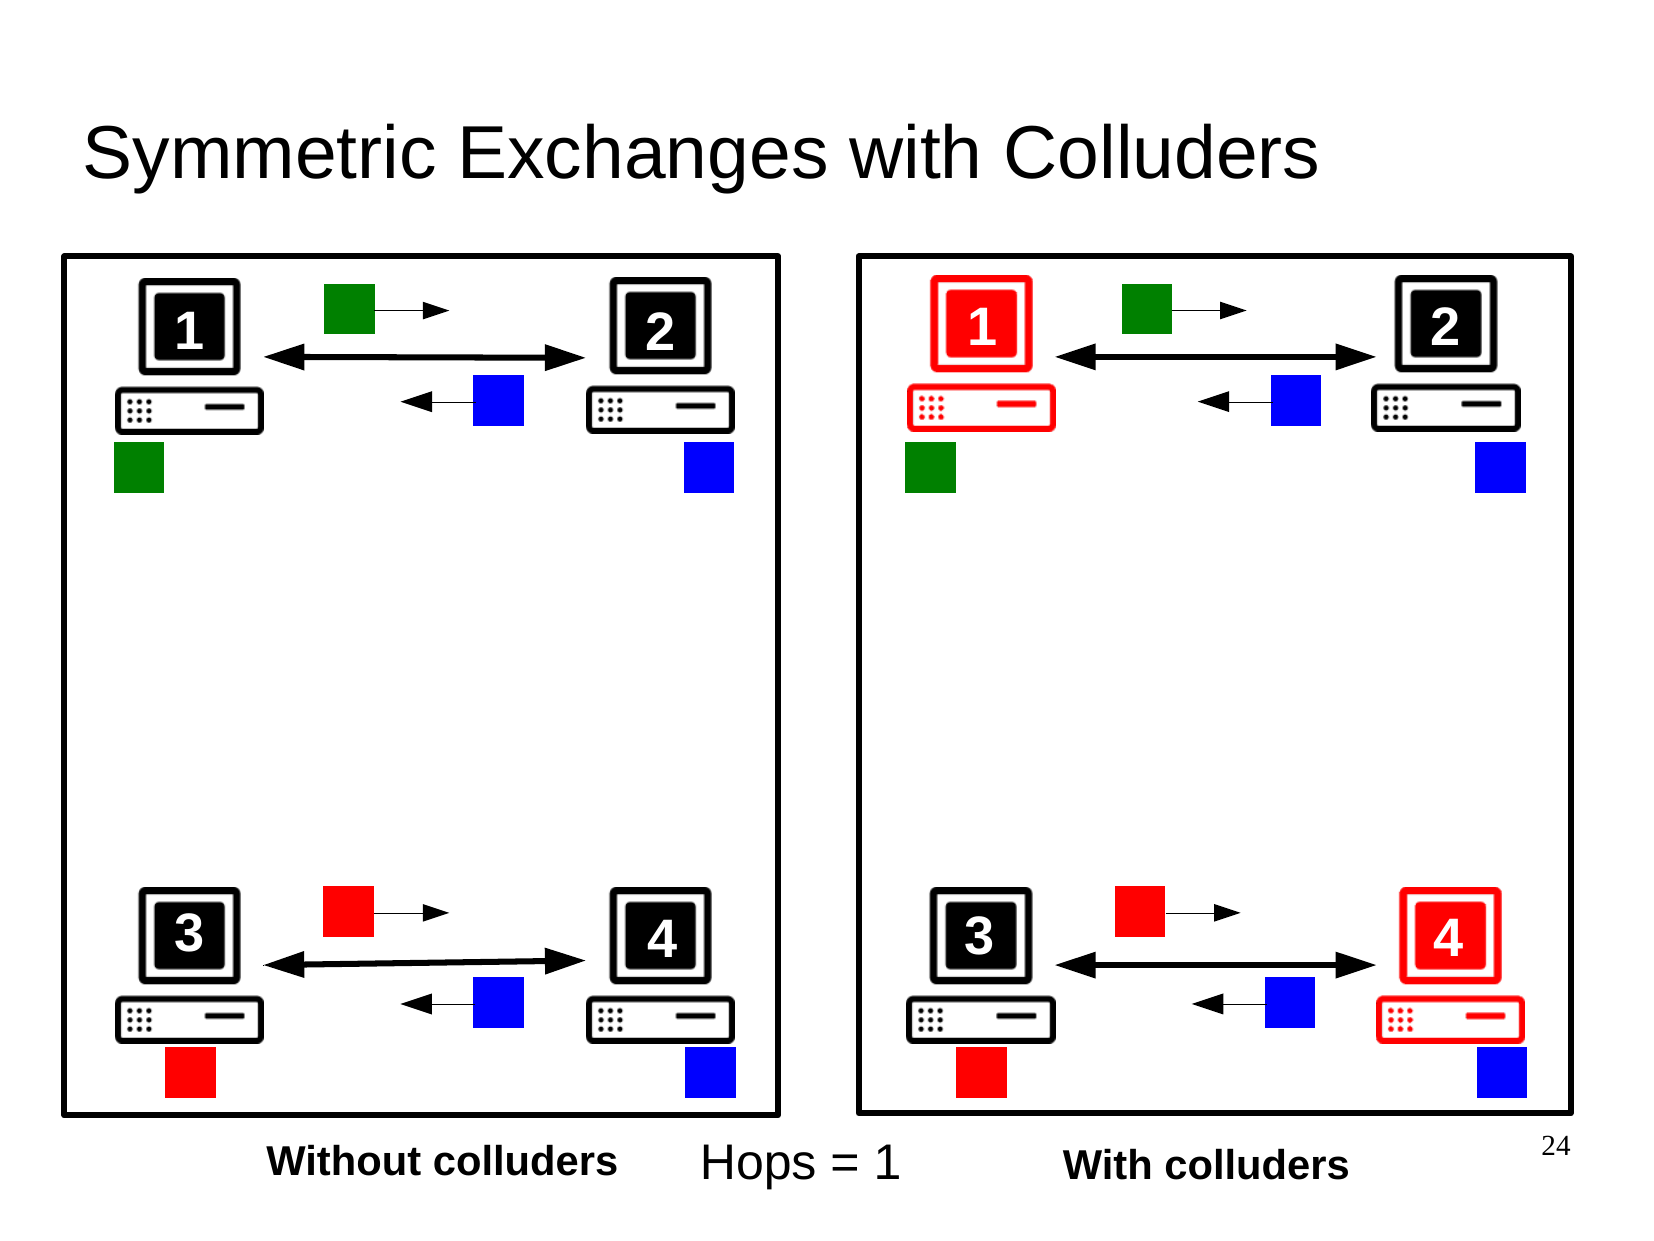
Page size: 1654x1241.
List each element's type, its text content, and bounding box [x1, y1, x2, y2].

text_box [64, 256, 778, 1116]
text_box 2 [1416, 289, 1474, 365]
picture [1371, 275, 1521, 432]
picture [586, 277, 735, 434]
text_box 3 [159, 895, 217, 971]
picture [1376, 887, 1525, 1044]
picture [586, 887, 735, 1044]
picture [115, 278, 264, 435]
text_box 4 [632, 900, 696, 977]
text_box 1 [159, 292, 217, 369]
text_box 3 [950, 898, 1008, 974]
text_box 1 [953, 288, 1011, 366]
text_box [685, 1126, 949, 1199]
text_box 4 [1418, 899, 1482, 975]
text_box Without colluders [251, 1130, 665, 1192]
text_box 2 [631, 293, 689, 370]
title Symmetric Exchanges with Colluders [82, 49, 1571, 257]
text_box With colluders [1048, 1134, 1461, 1197]
picture [907, 275, 1056, 432]
picture [115, 887, 264, 1044]
text_box [858, 257, 1571, 1114]
picture [906, 887, 1056, 1044]
